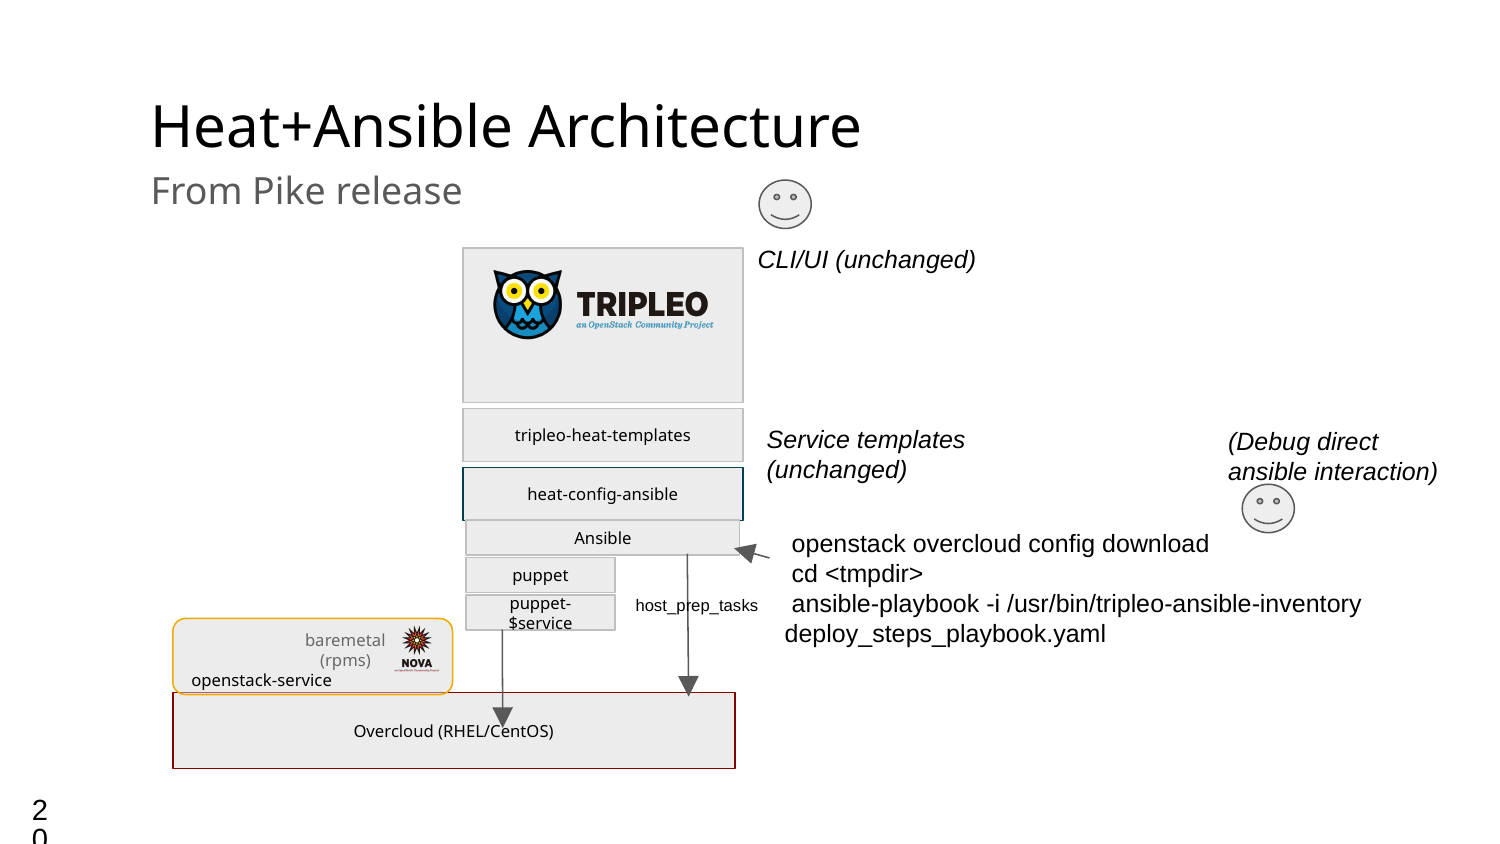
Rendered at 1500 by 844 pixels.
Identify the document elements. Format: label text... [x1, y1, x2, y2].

text_box Ansible [466, 519, 740, 556]
subtitle From Pike release [135, 152, 1365, 229]
text_box [463, 247, 743, 403]
text_box puppet [466, 557, 615, 593]
text_box puppet-$service [466, 594, 615, 631]
text_box host_prep_tasks [620, 580, 780, 633]
picture [484, 257, 722, 348]
text_box heat-config-ansible [463, 467, 743, 521]
text_box [759, 180, 812, 228]
text_box (Debug direct ansible interaction) [1213, 410, 1466, 460]
text_box openstack overcloud config download cd <tmpdir> ansible-playbook -i /usr/bin/tripleo-ansible-inventory deploy_steps_playbook.yaml [769, 512, 1500, 603]
text_box CLI/UI (unchanged) [742, 228, 995, 282]
text_box Service templates (unchanged) [751, 408, 1004, 462]
text_box [1242, 484, 1295, 512]
text_box tripleo-heat-templates [463, 408, 743, 462]
text_box openstack-service [172, 655, 348, 693]
picture [387, 624, 447, 675]
text_box Overcloud (RHEL/CentOS) [172, 692, 735, 769]
slide_number <number> [16, 776, 77, 842]
text_box [172, 618, 453, 695]
title Heat+Ansible Architecture [135, 0, 1365, 152]
